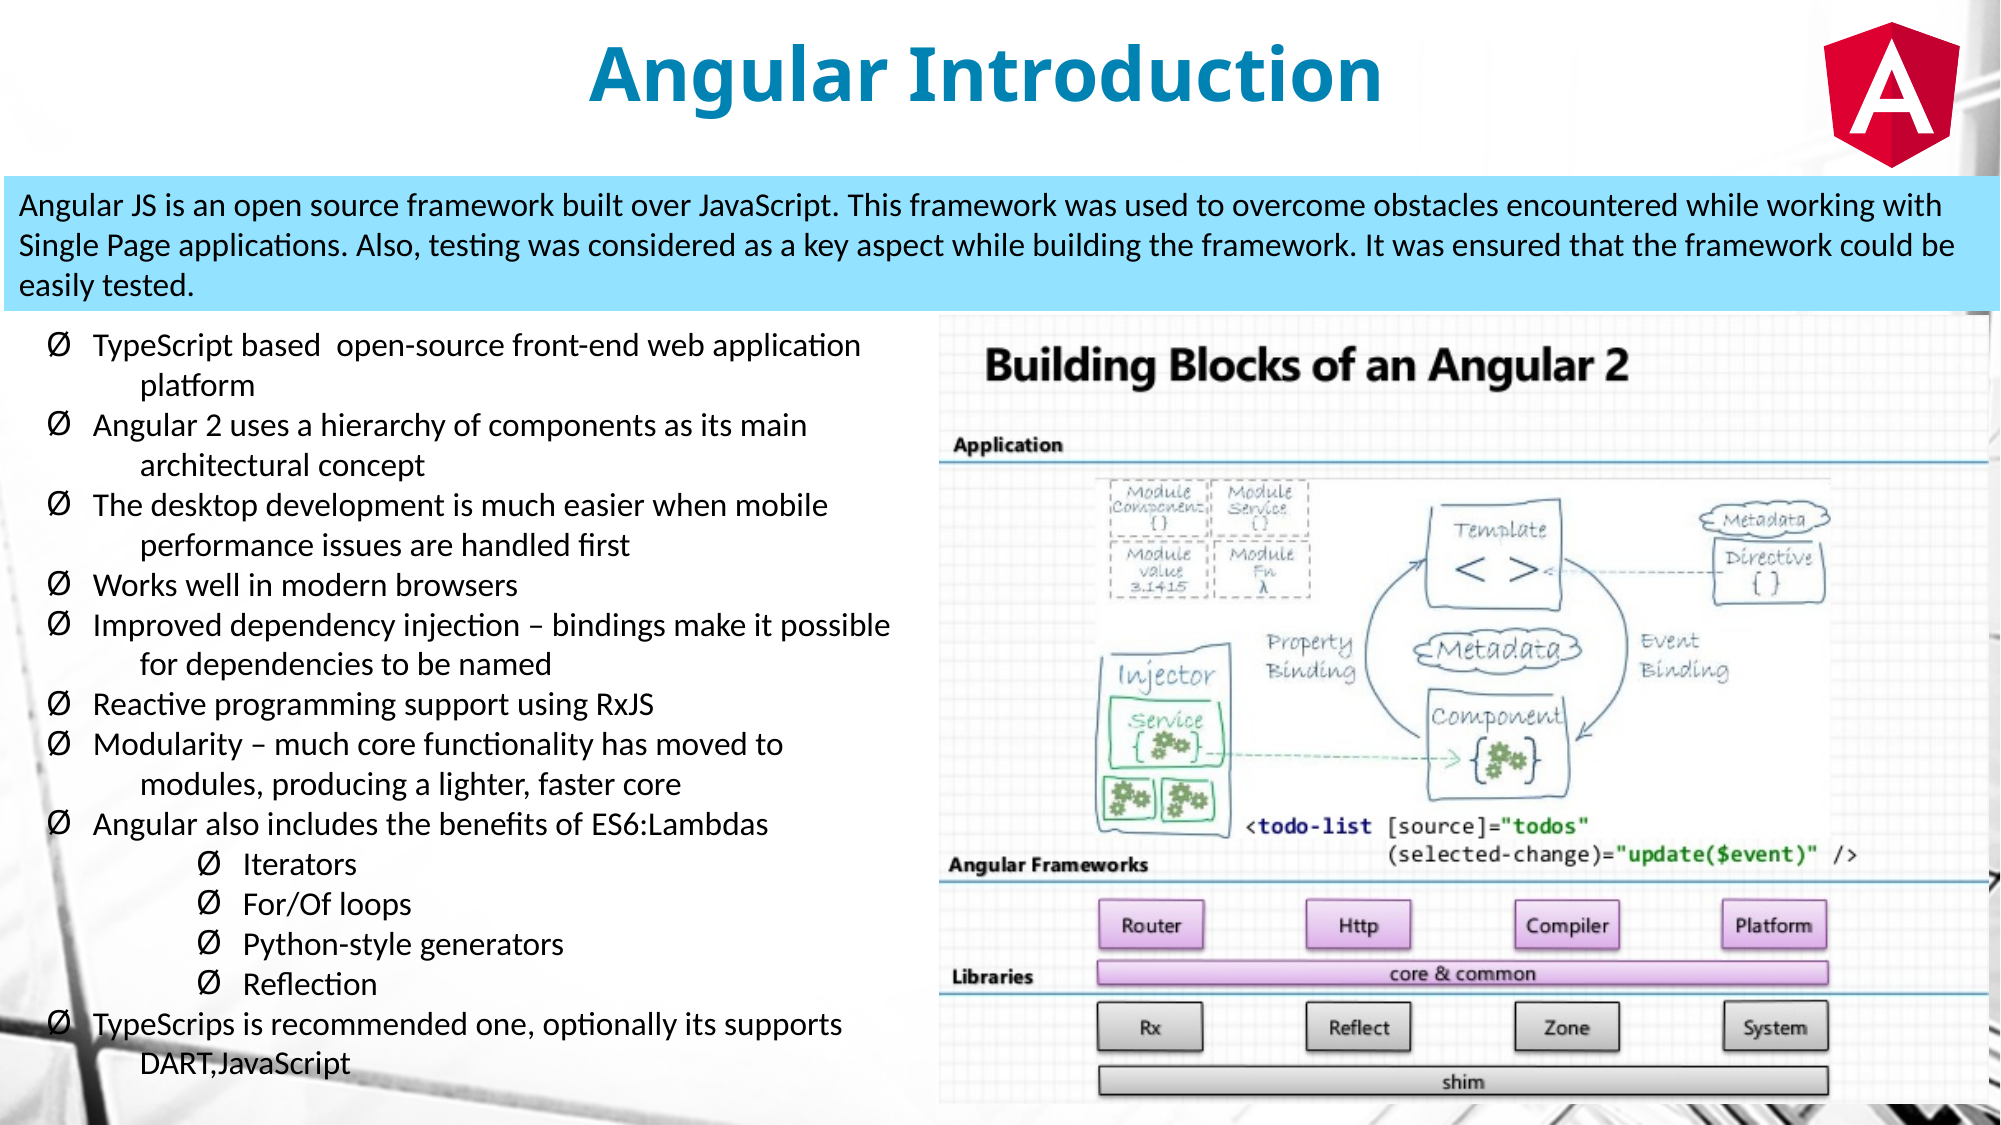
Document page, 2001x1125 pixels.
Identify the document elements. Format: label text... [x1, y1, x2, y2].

picture [1800, 0, 1984, 176]
text_box Angular Introduction [31, 22, 1944, 123]
text_box TypeScript based open-source front-end web application platform Angular 2 uses a hierarchy of components as its main architectural concept The desktop development is much easier when mobile performance issues are handled first Works well in modern browsers Improved dependency injection – bindings make it possible for dependencies to be named Reactive programming support using RxJS Modularity – much core functionality has moved to modules, producing a lighter, faster core Angular also includes the benefits of ES6:Lambdas Iterators For/Of loops Python-style generators Reflection TypeScrips is recommended one, optionally its supports DART,JavaScript [31, 316, 913, 1089]
picture [939, 315, 1989, 1104]
text_box Angular JS is an open source framework built over JavaScript. This framework was used to overcome obstacles encountered while working with Single Page applications. Also, testing was considered as a key aspect while building the framework. It was ensured that the framework could be easily tested. [4, 176, 2000, 311]
